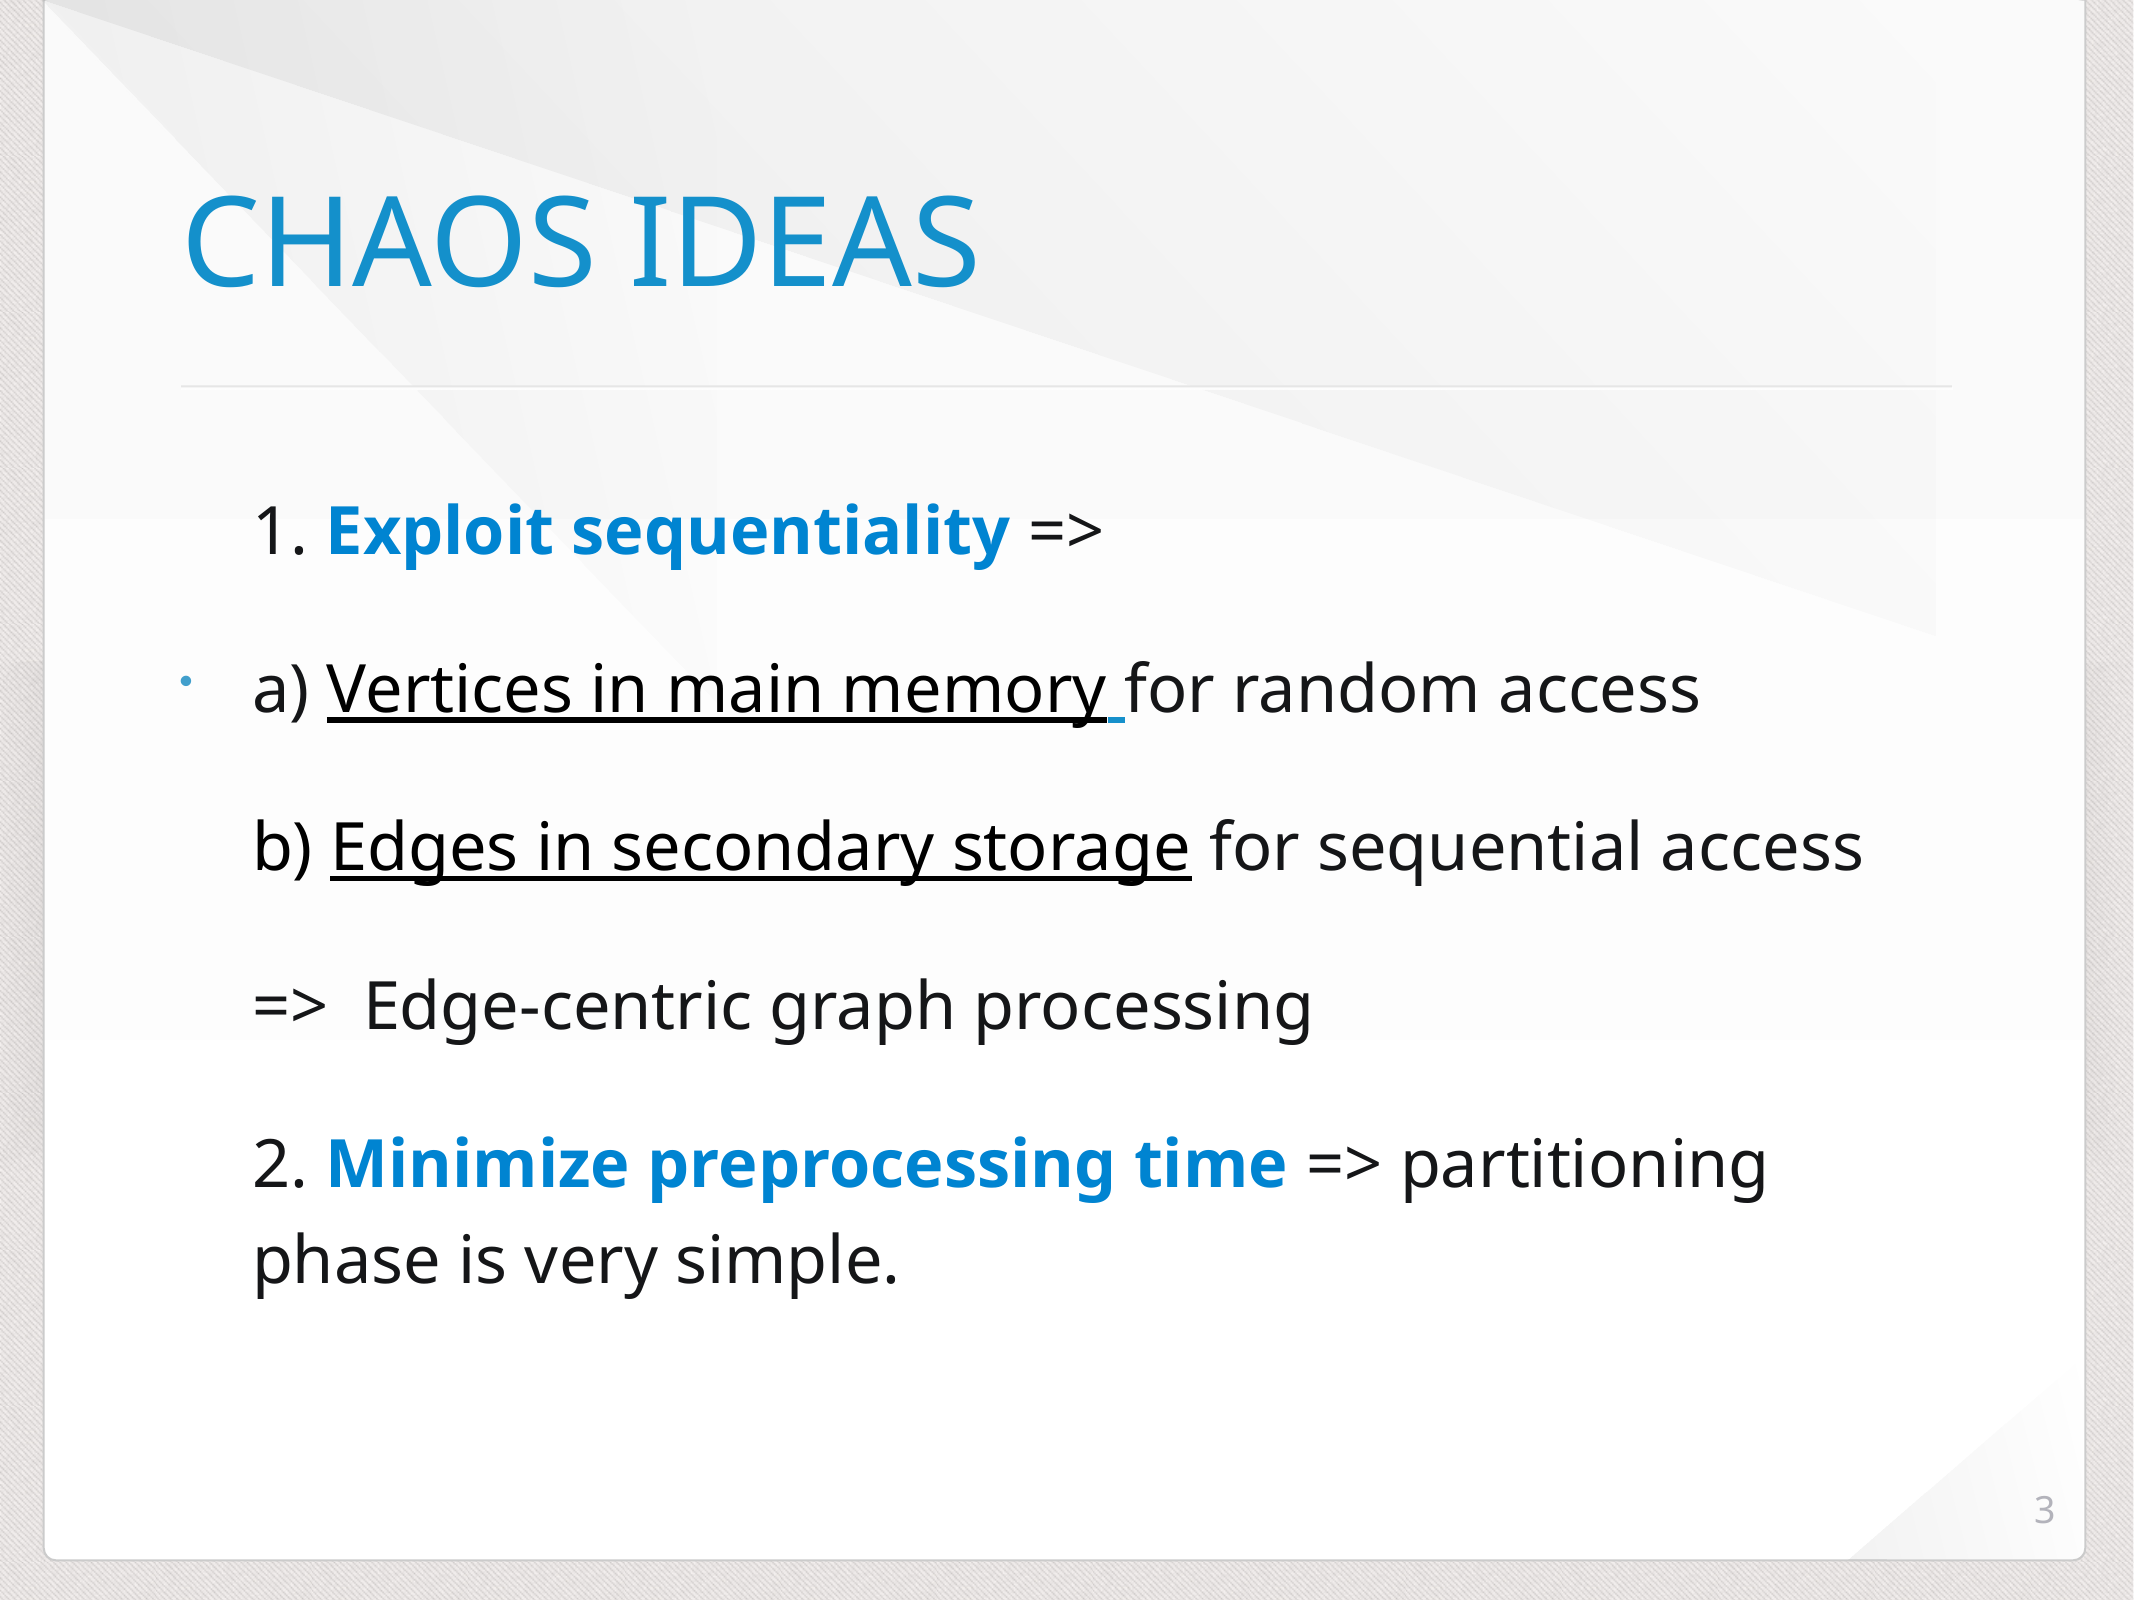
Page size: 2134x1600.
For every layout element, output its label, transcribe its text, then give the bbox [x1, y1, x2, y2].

title CHAOS IDEAS [181, 145, 1953, 355]
slide_number <number> [1909, 1476, 2071, 1548]
list 1. Exploit sequentiality => a) Vertices in main memory for random access b) Edges in secondary storage for sequential access => Edge-centric graph processing 2. Minimize preprocessing time => partitioning phase is very simple. [179, 405, 1951, 1364]
picture [0, 0, 2134, 1600]
